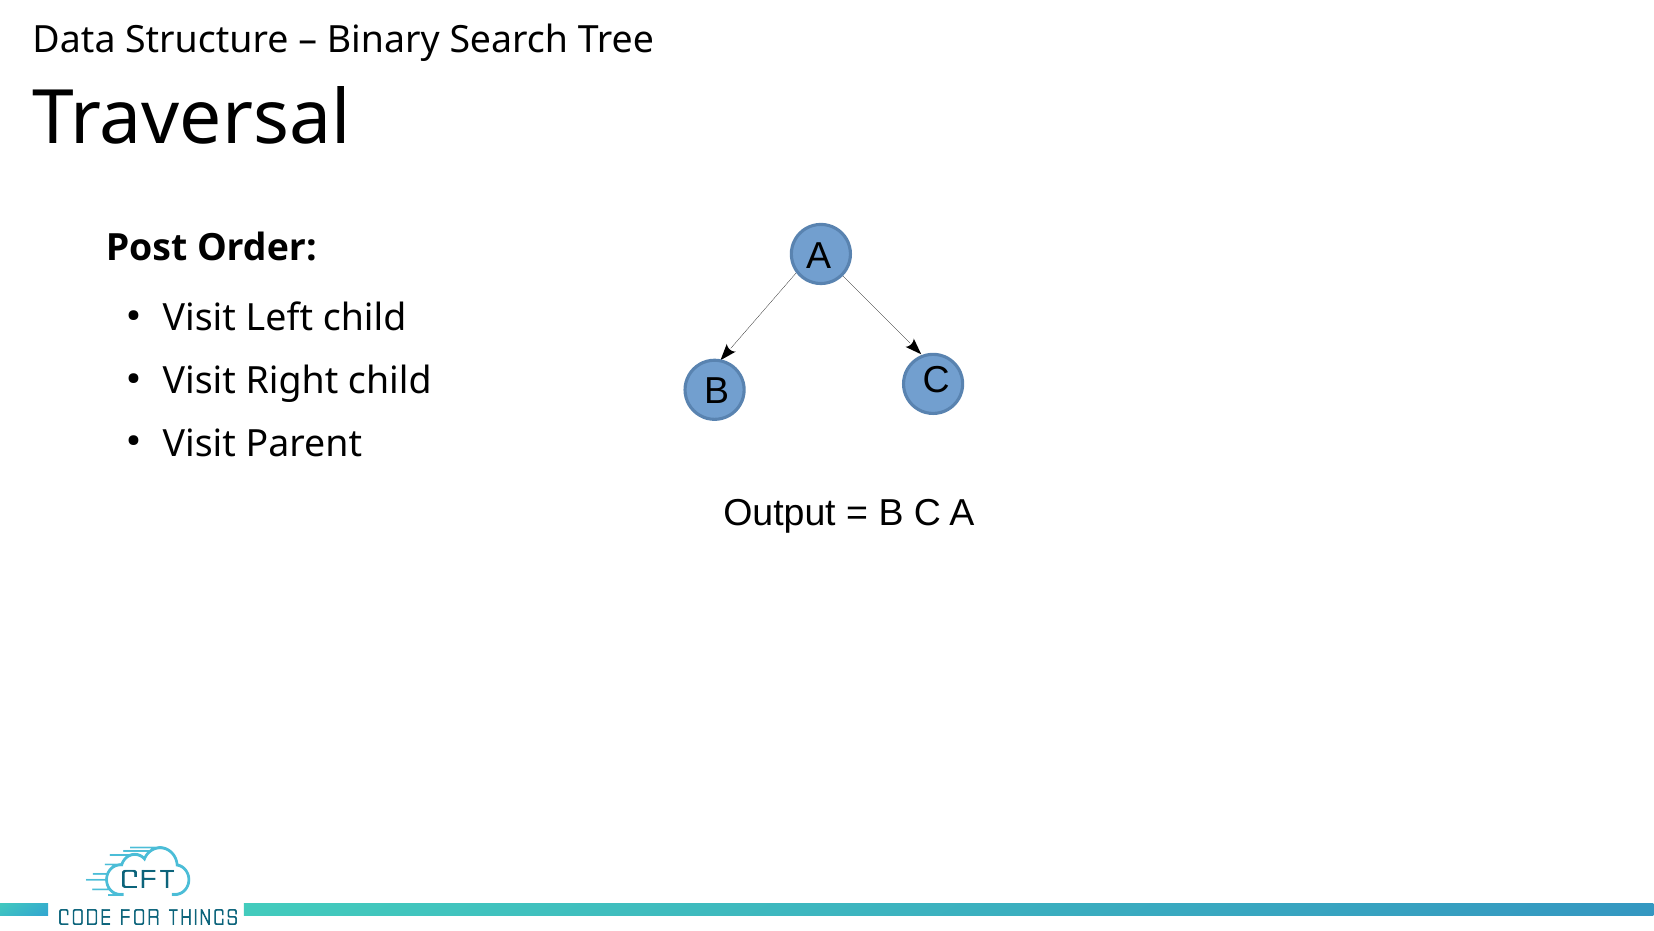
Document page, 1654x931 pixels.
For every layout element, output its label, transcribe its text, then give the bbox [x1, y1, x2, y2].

picture [59, 846, 237, 925]
text_box C [907, 350, 963, 408]
text_box [903, 370, 907, 398]
text_box [685, 374, 689, 405]
title Data Structure – Binary Search Tree Traversal [32, 12, 1184, 166]
text_box Visit Left child Visit Right child Visit Parent [112, 283, 550, 453]
text_box A [791, 226, 846, 284]
text_box Post Order: [91, 212, 461, 271]
text_box [916, 408, 951, 414]
text_box [846, 238, 851, 270]
text_box Output = B C A [708, 484, 990, 542]
text_box B [689, 362, 745, 420]
